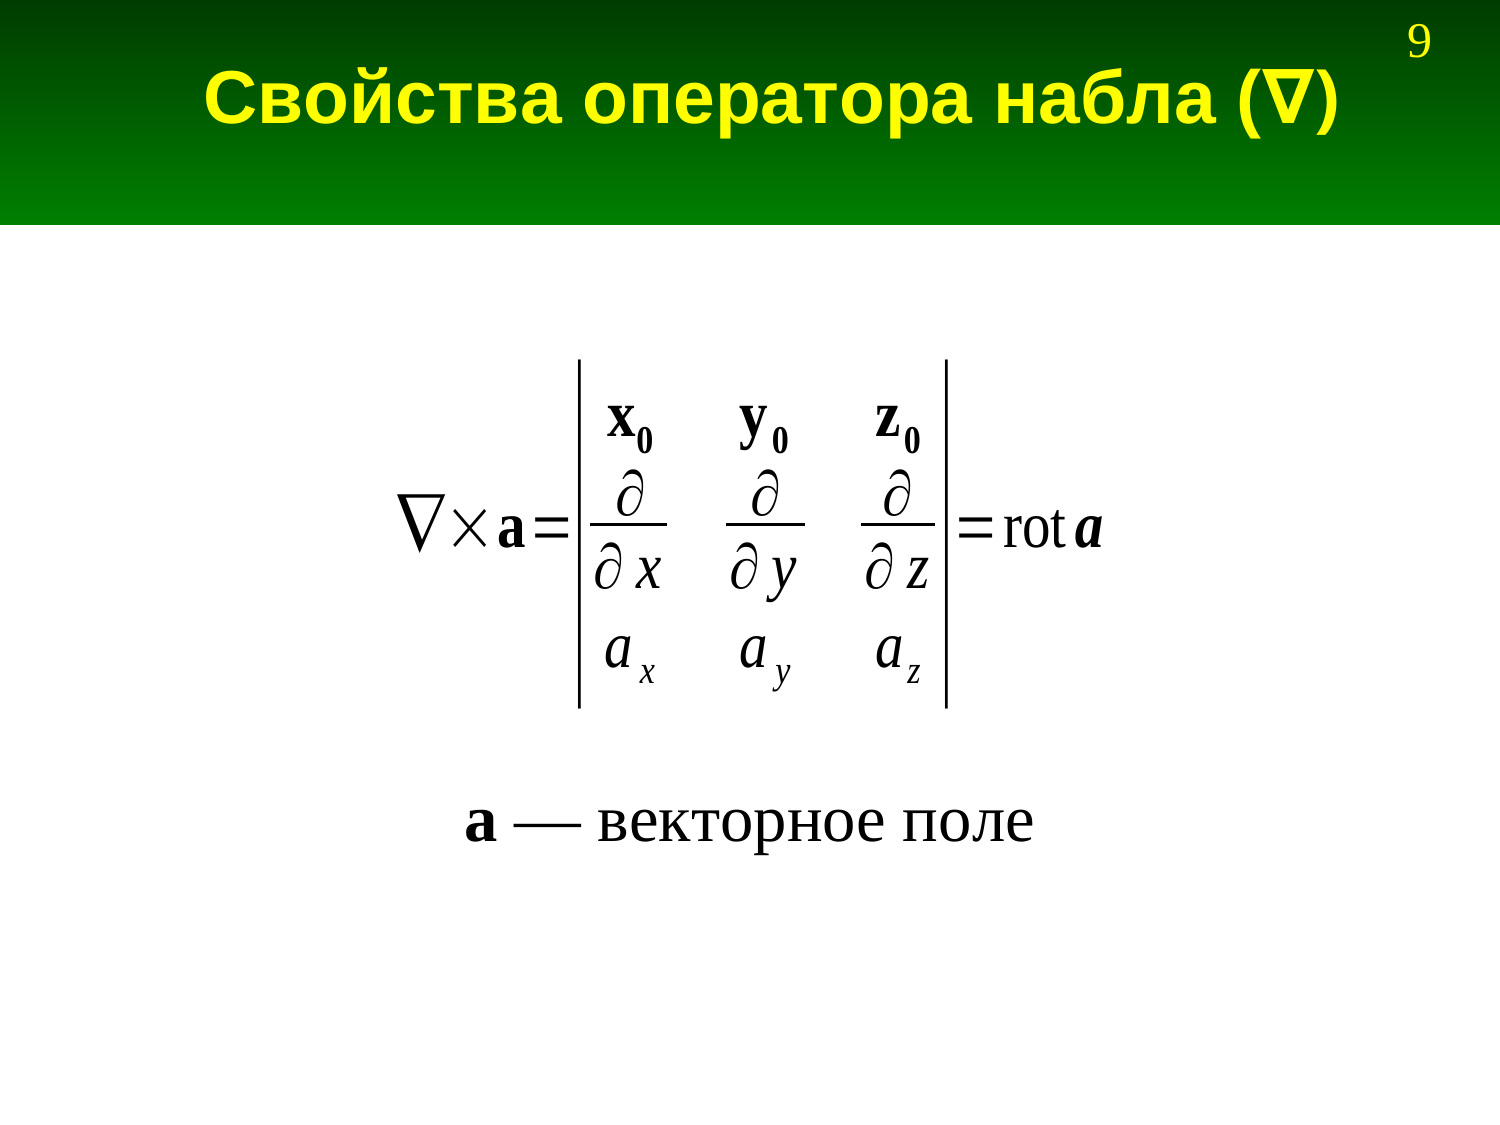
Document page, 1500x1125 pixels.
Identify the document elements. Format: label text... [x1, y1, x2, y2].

text_box a — векторное поле [449, 767, 1051, 863]
title Свойства оператора набла (∇) [123, 0, 1399, 188]
chart [379, 354, 1121, 709]
